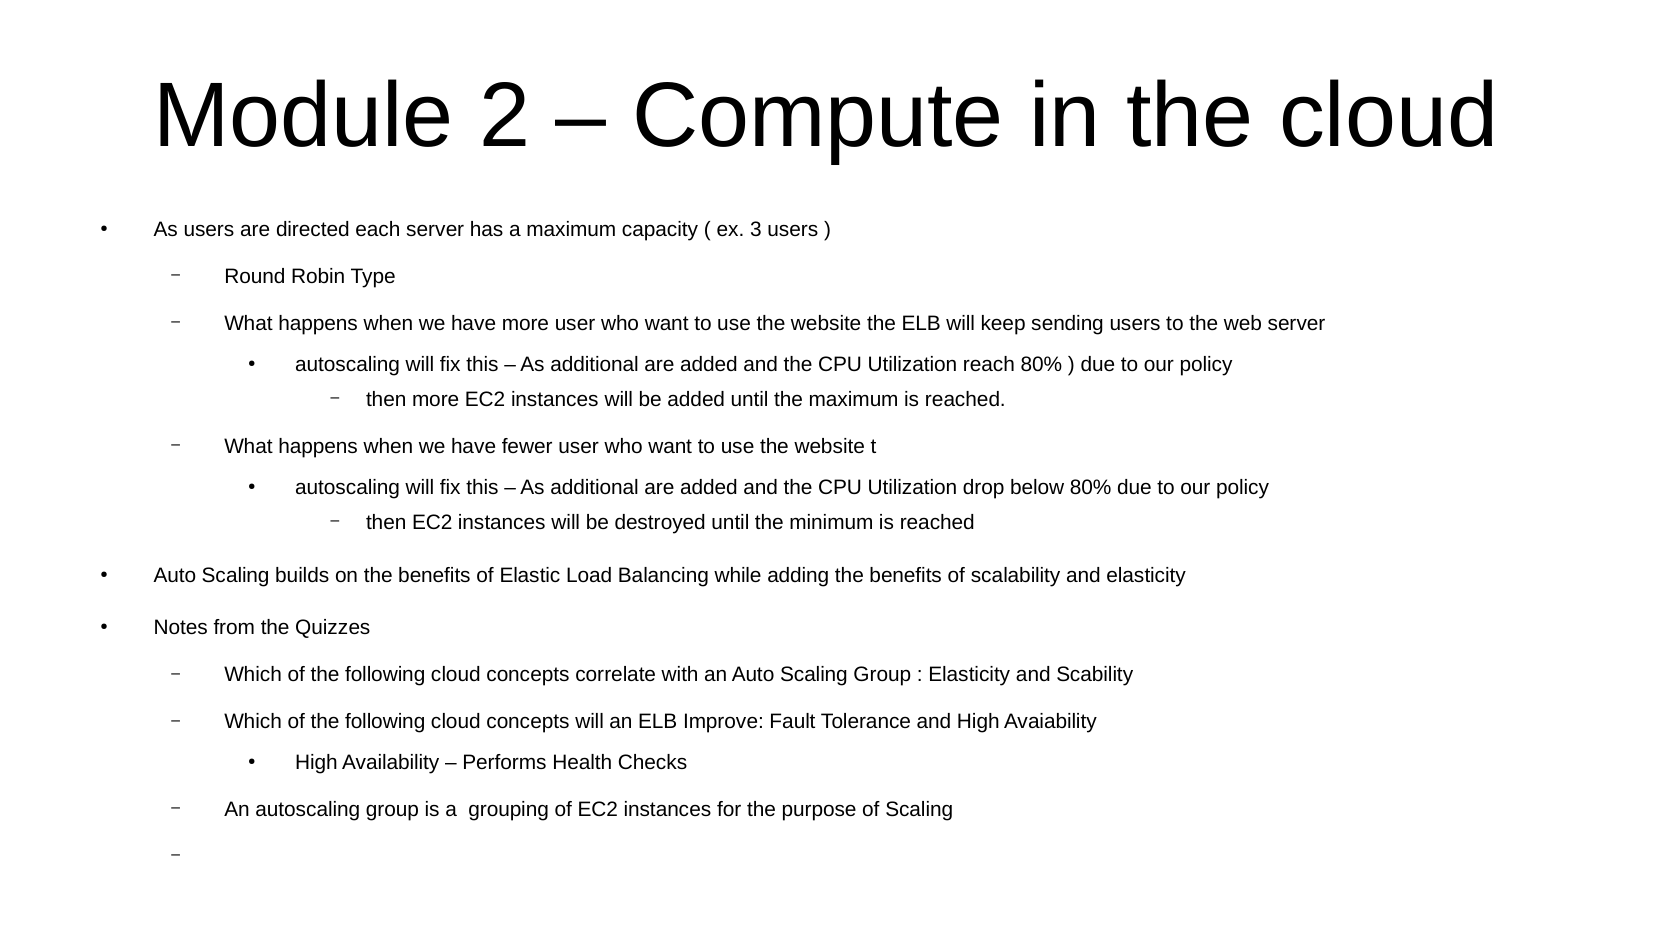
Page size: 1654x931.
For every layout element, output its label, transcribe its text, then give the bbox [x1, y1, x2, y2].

list As users are directed each server has a maximum capacity ( ex. 3 users ) Round Robin Type What happens when we have more user who want to use the website the ELB will keep sending users to the web server autoscaling will fix this – As additional are added and the CPU Utilization reach 80% ) due to our policy then more EC2 instances will be added until the maximum is reached. What happens when we have fewer user who want to use the website t autoscaling will fix this – As additional are added and the CPU Utilization drop below 80% due to our policy then EC2 instances will be destroyed until the minimum is reached Auto Scaling builds on the benefits of Elastic Load Balancing while adding the benefits of scalability and elasticity Notes from the Quizzes Which of the following cloud concepts correlate with an Auto Scaling Group : Elasticity and Scability Which of the following cloud concepts will an ELB Improve: Fault Tolerance and High Avaiability High Availability – Performs Health Checks An autoscaling group is a grouping of EC2 instances for the purpose of Scaling [82, 217, 1636, 901]
title Module 2 – Compute in the cloud [82, 12, 1571, 217]
